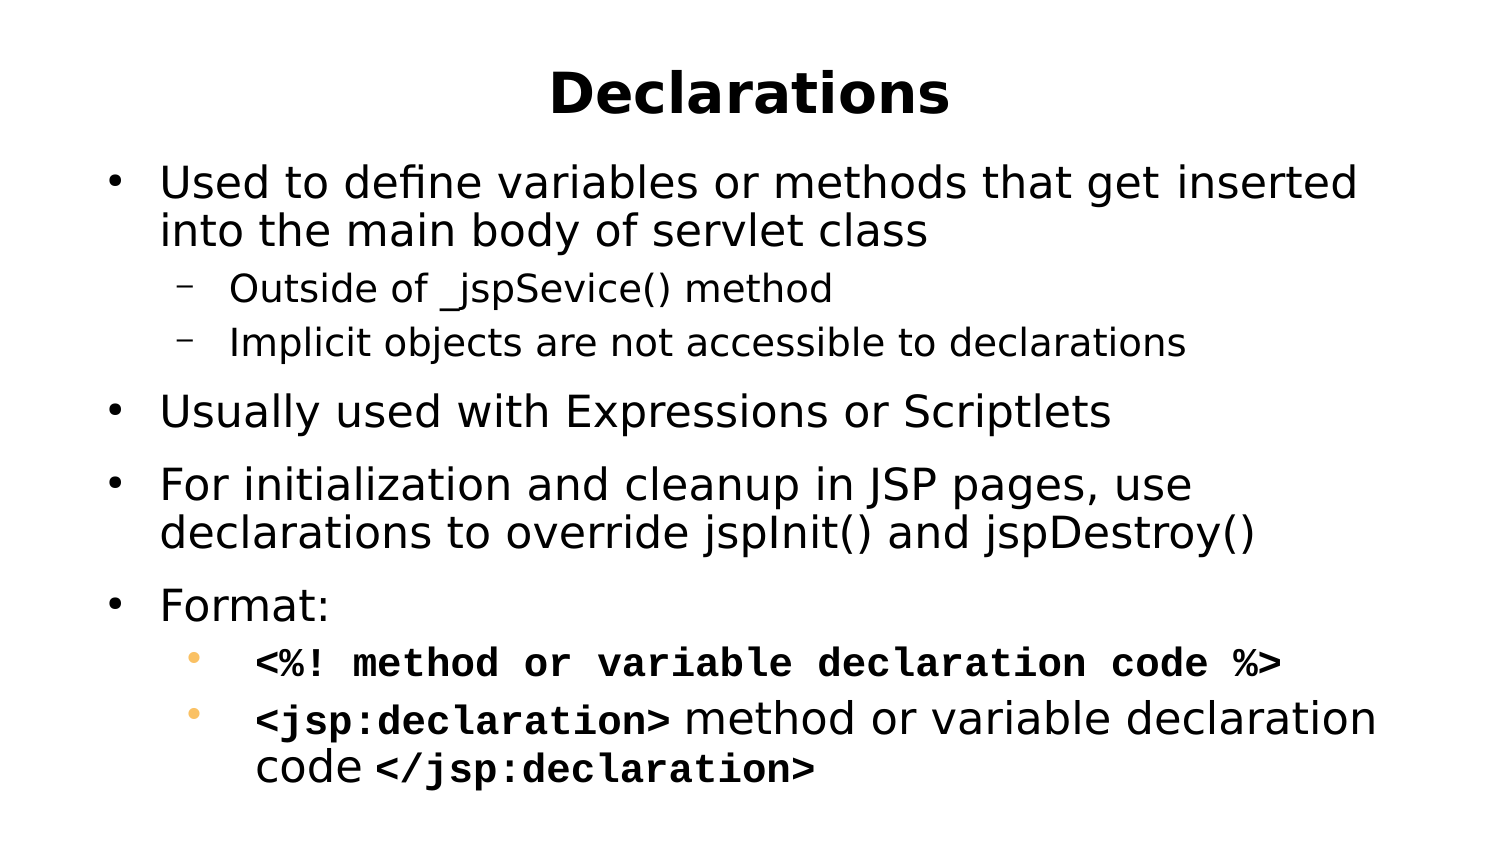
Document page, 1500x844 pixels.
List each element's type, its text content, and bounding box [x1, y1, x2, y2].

title Declarations [75, 33, 1425, 133]
list Used to define variables or methods that get inserted into the main body of servlet class Outside of _jspSevice() method Implicit objects are not accessible to declarations Usually used with Expressions or Scriptlets For initialization and cleanup in JSP pages, use declarations to override jspInit() and jspDestroy() Format: <%! method or variable declaration code %> <jsp:declaration> method or variable declaration code </jsp:declaration> [75, 153, 1395, 807]
